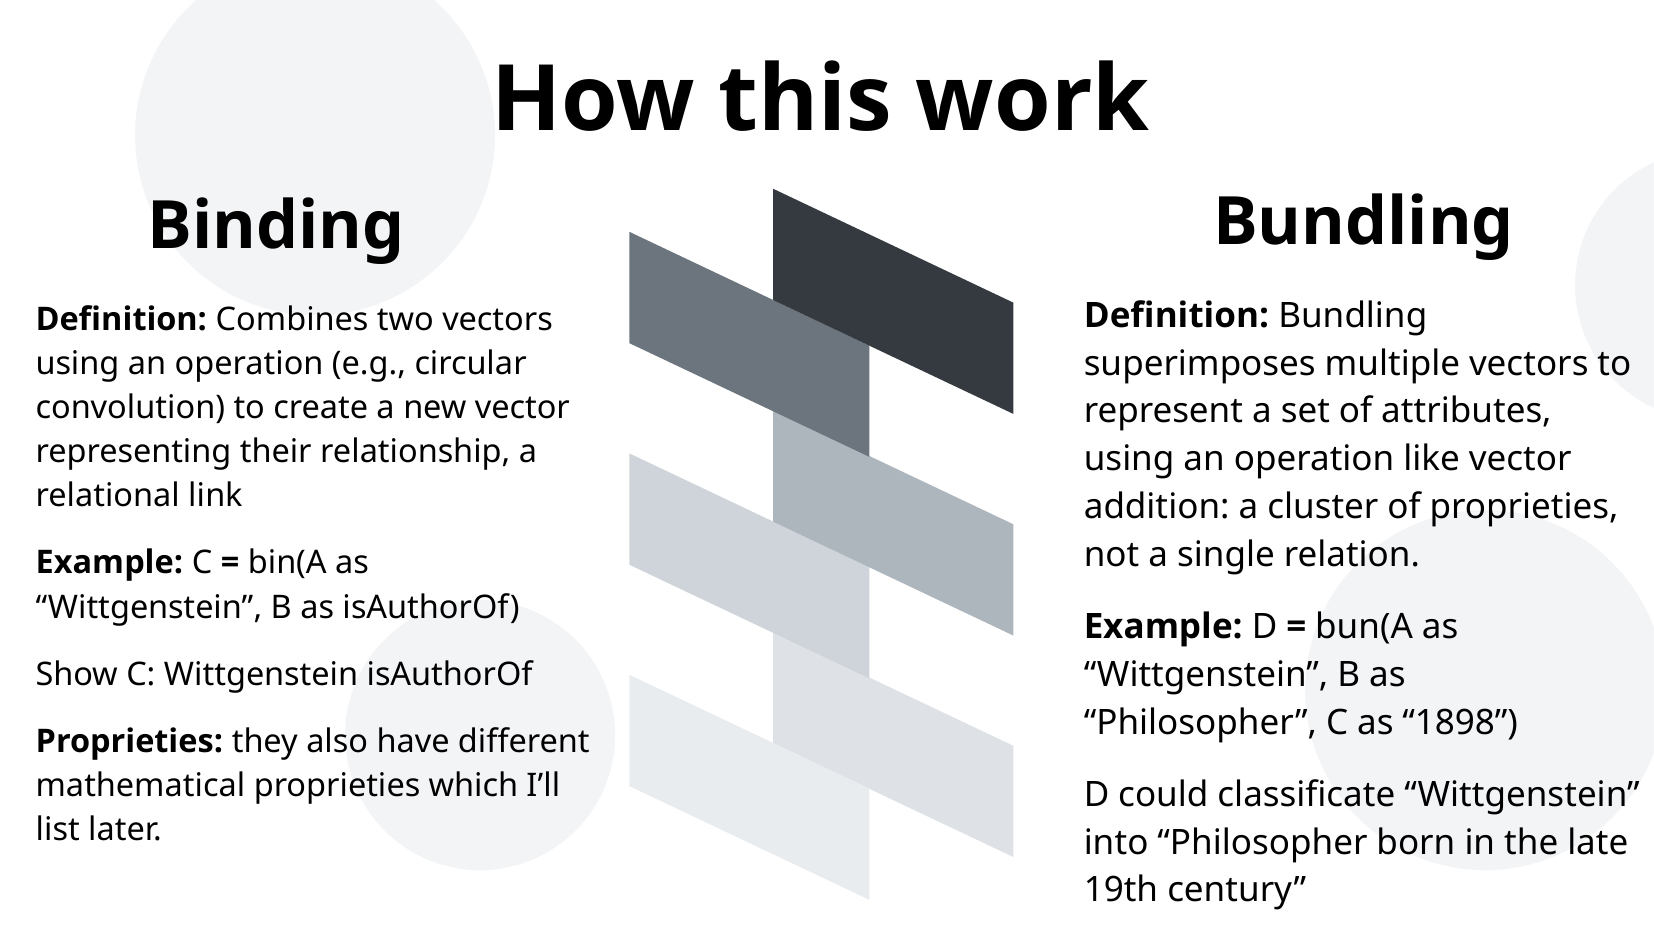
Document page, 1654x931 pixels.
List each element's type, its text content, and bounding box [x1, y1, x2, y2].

title How this work [76, 17, 1565, 173]
list Definition: Combines two vectors using an operation (e.g., circular convolution) to create a new vector representing their relationship, a relational link Example: C = bin(A as “Wittgenstein”, B as isAuthorOf) Show C: Wittgenstein isAuthorOf Proprieties: they also have different mathematical proprieties which I’ll list later. [0, 295, 591, 857]
list Definition: Bundling superimposes multiple vectors to represent a set of attributes, using an operation like vector addition: a cluster of proprieties, not a single relation. Example: D = bun(A as “Wittgenstein”, B as “Philosopher”, C as “1898”) D could classificate “Wittgenstein” into “Philosopher born in the late 19th century” [1013, 289, 1642, 917]
list Binding [76, 177, 591, 295]
list Bundling [1142, 173, 1654, 404]
